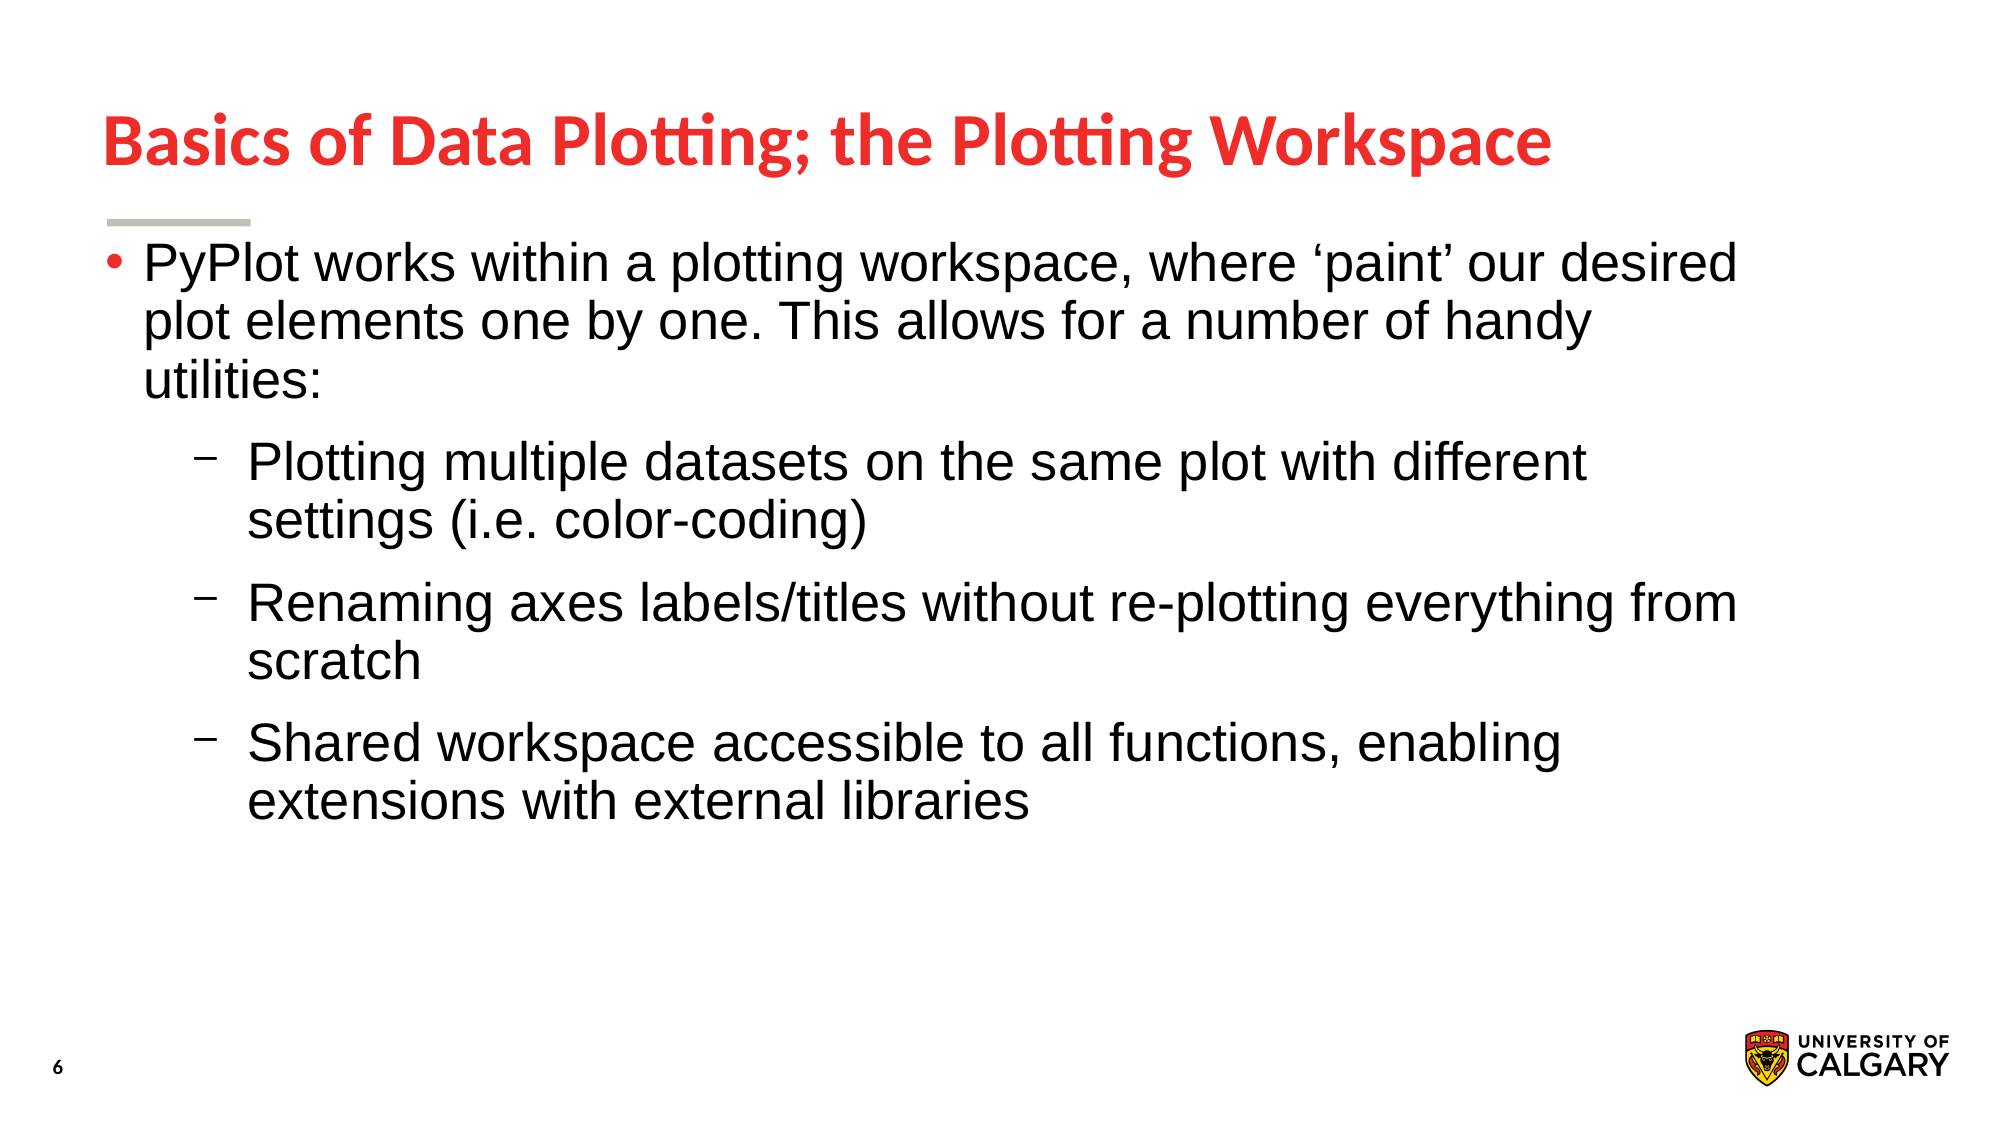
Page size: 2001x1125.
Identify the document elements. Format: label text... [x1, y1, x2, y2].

list PyPlot works within a plotting workspace, where ‘paint’ our desired plot elements one by one. This allows for a number of handy utilities: Plotting multiple datasets on the same plot with different settings (i.e. color-coding) Renaming axes labels/titles without re-plotting everything from scratch Shared workspace accessible to all functions, enabling extensions with external libraries [91, 227, 1774, 941]
picture [1722, 1012, 1972, 1099]
title Basics of Data Plotting; the Plotting Workspace [87, 60, 1774, 222]
